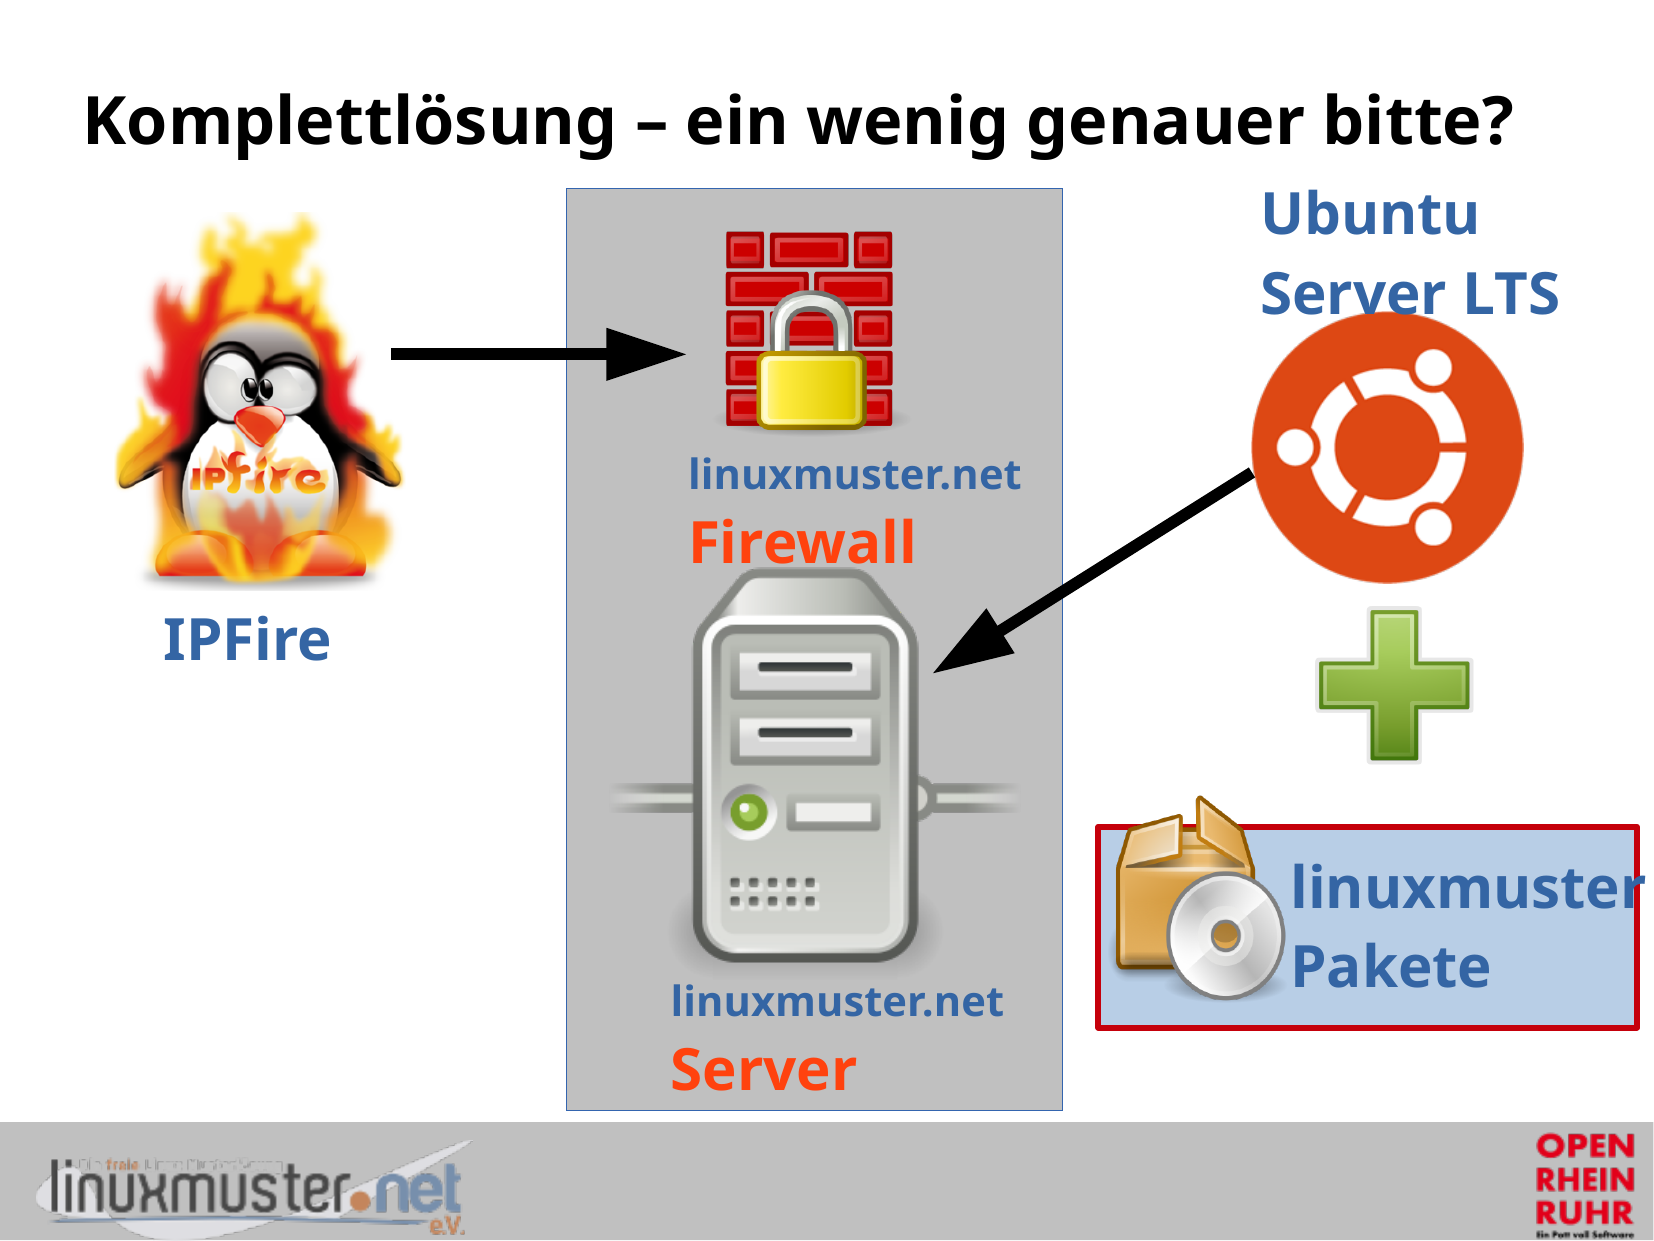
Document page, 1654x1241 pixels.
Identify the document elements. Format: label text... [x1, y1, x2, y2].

text_box linuxmuster.net Server [655, 963, 999, 1092]
picture [590, 550, 1040, 1000]
picture [70, 212, 449, 591]
text_box [566, 355, 1063, 1111]
text_box [566, 189, 1063, 598]
text_box IPFire [148, 590, 343, 672]
picture [36, 1140, 473, 1241]
picture [686, 213, 922, 437]
picture [1299, 590, 1489, 780]
title Komplettlösung – ein wenig genauer bitte? [82, 49, 1571, 189]
picture [1535, 1131, 1636, 1241]
picture [1086, 791, 1288, 1004]
text_box linuxmuster Pakete [1275, 838, 1638, 985]
text_box linuxmuster.net Firewall [673, 437, 1016, 565]
text_box [1098, 985, 1638, 1028]
picture [1251, 312, 1524, 584]
text_box Ubuntu Server LTS [1245, 165, 1571, 312]
text_box [1288, 826, 1638, 838]
